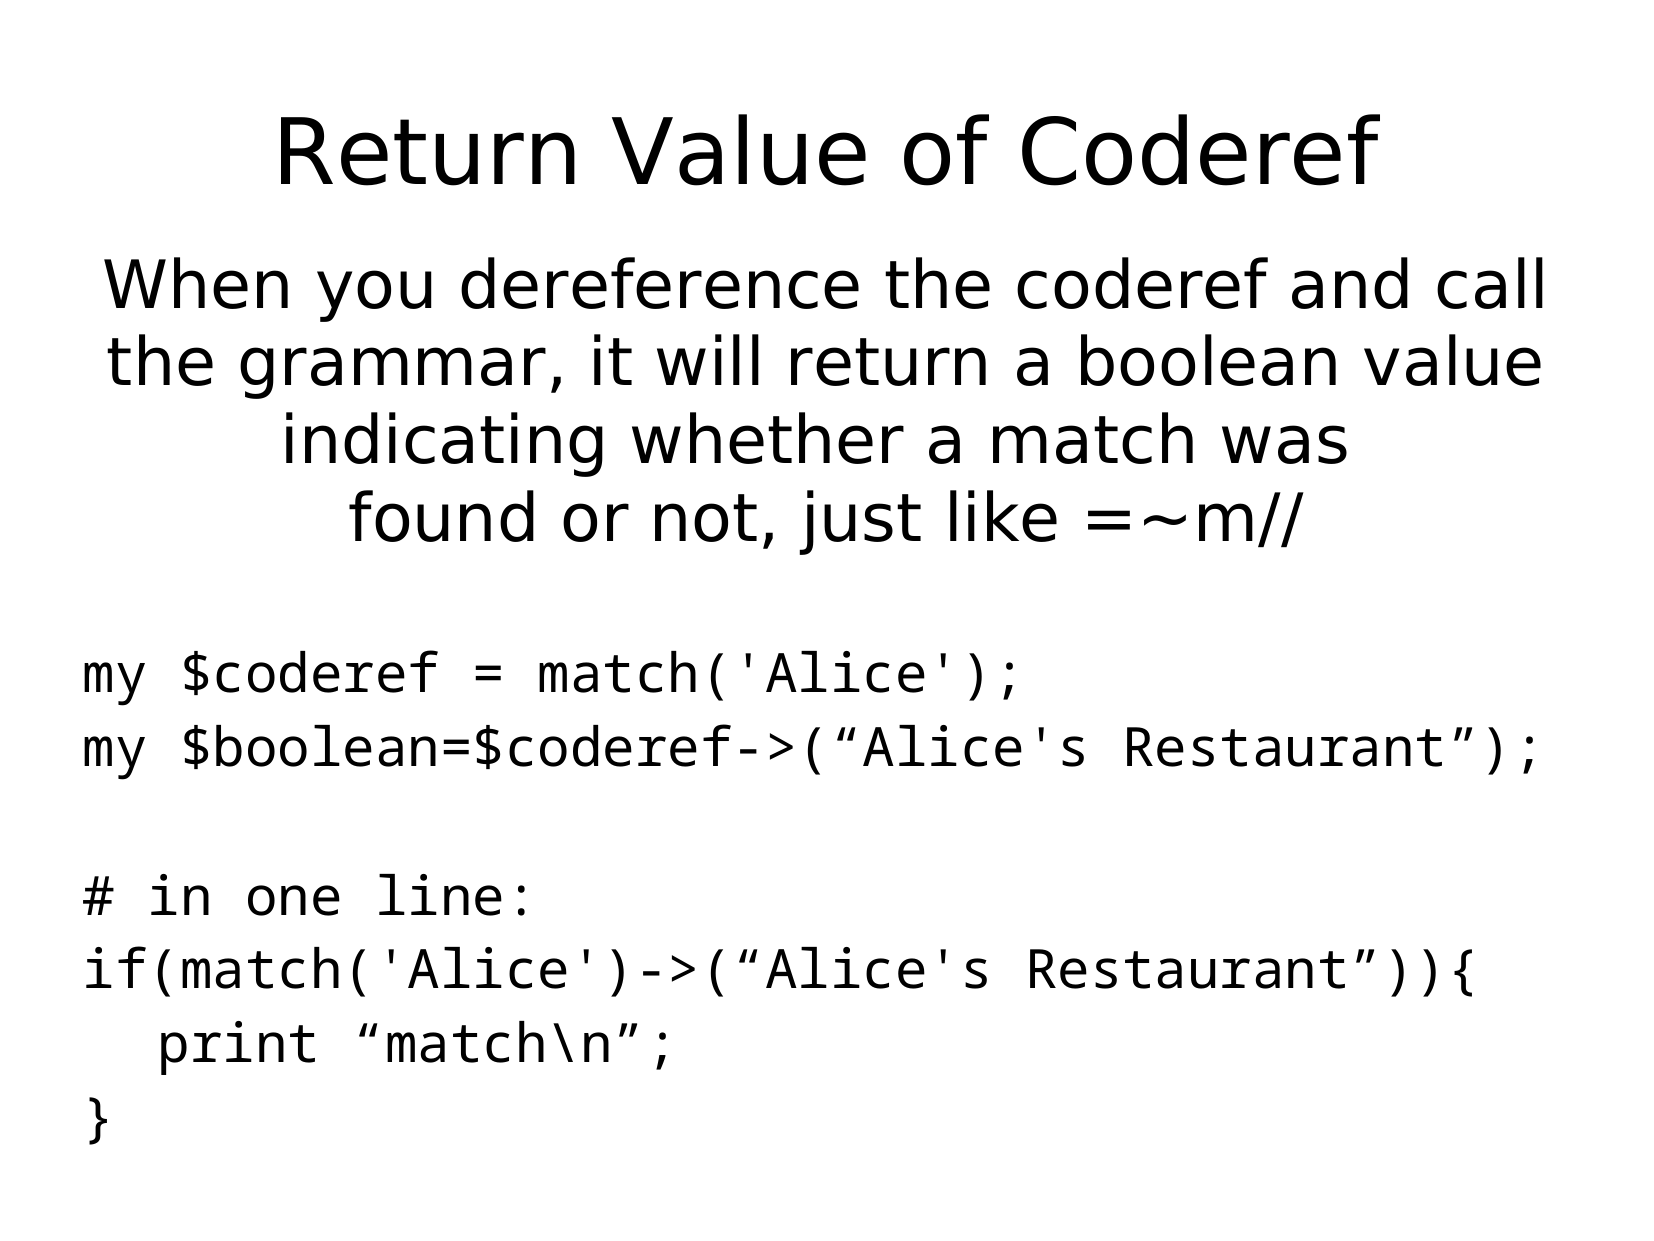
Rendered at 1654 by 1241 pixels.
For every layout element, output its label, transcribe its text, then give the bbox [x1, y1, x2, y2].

title Return Value of Coderef [82, 49, 1571, 257]
subtitle When you dereference the coderef and call the grammar, it will return a boolean value indicating whether a match was found or not, just like =~m// my $coderef = match('Alice'); my $boolean=$coderef->(“Alice's Restaurant”); # in one line: if(match('Alice')->(“Alice's Restaurant”)){ print “match\n”; } [82, 284, 1571, 1115]
